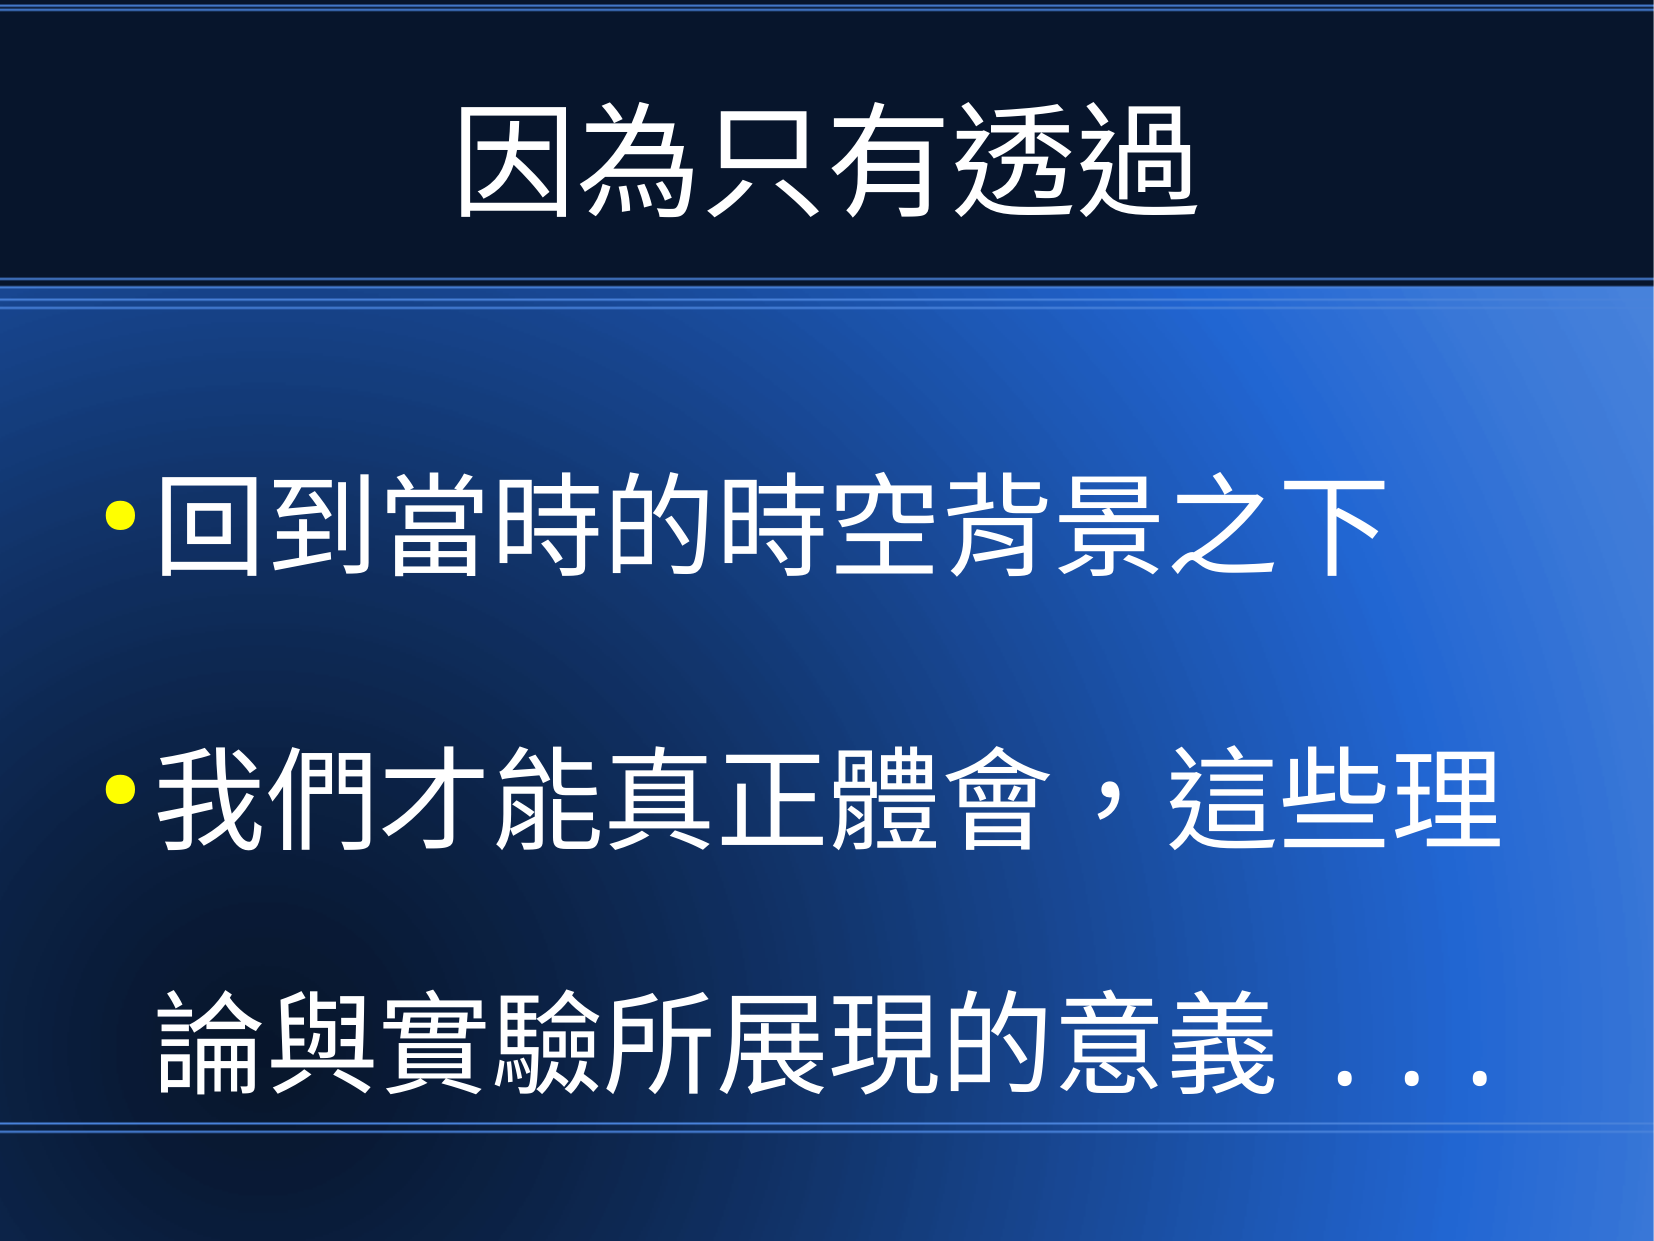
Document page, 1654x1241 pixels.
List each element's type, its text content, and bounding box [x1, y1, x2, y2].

list 回到當時的時空背景之下 我們才能真正體會，這些理論與實驗所展現的意義... [82, 355, 1571, 1241]
title 因為只有透過 [82, 49, 1571, 257]
picture [0, 0, 1654, 1241]
